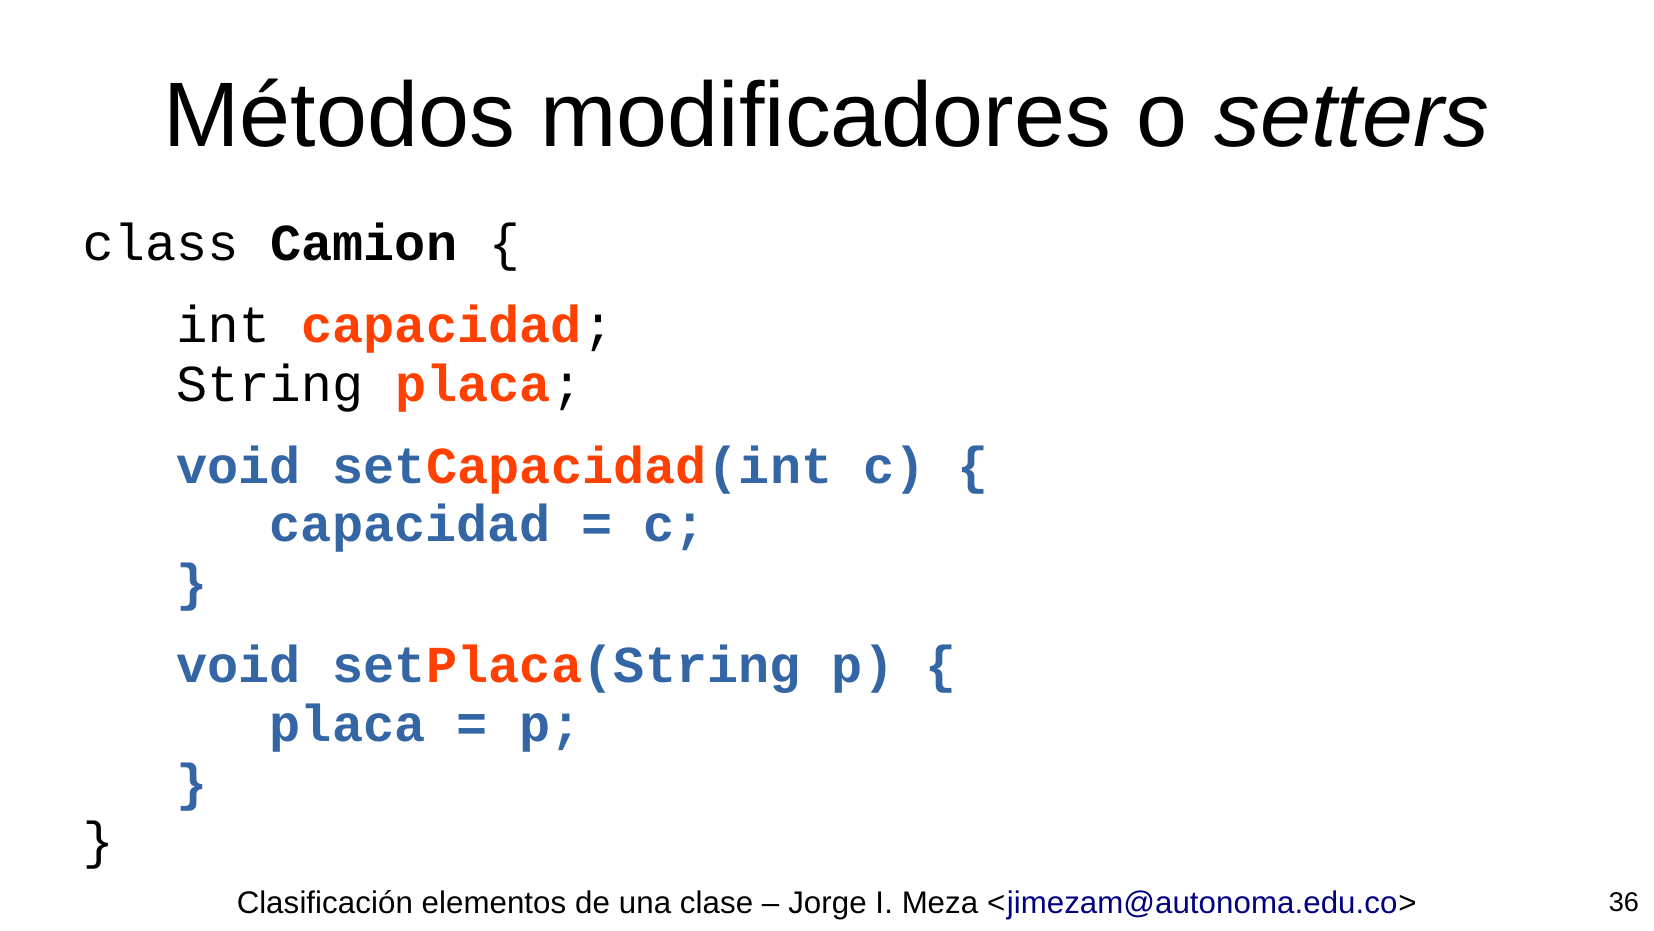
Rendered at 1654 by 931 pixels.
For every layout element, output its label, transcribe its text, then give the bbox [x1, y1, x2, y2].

list class Camion { int capacidad; String placa; void setCapacidad(int c) { capacidad = c; } void setPlaca(String p) { placa = p; } } [82, 217, 1571, 879]
title Métodos modificadores o setters [82, 37, 1571, 193]
